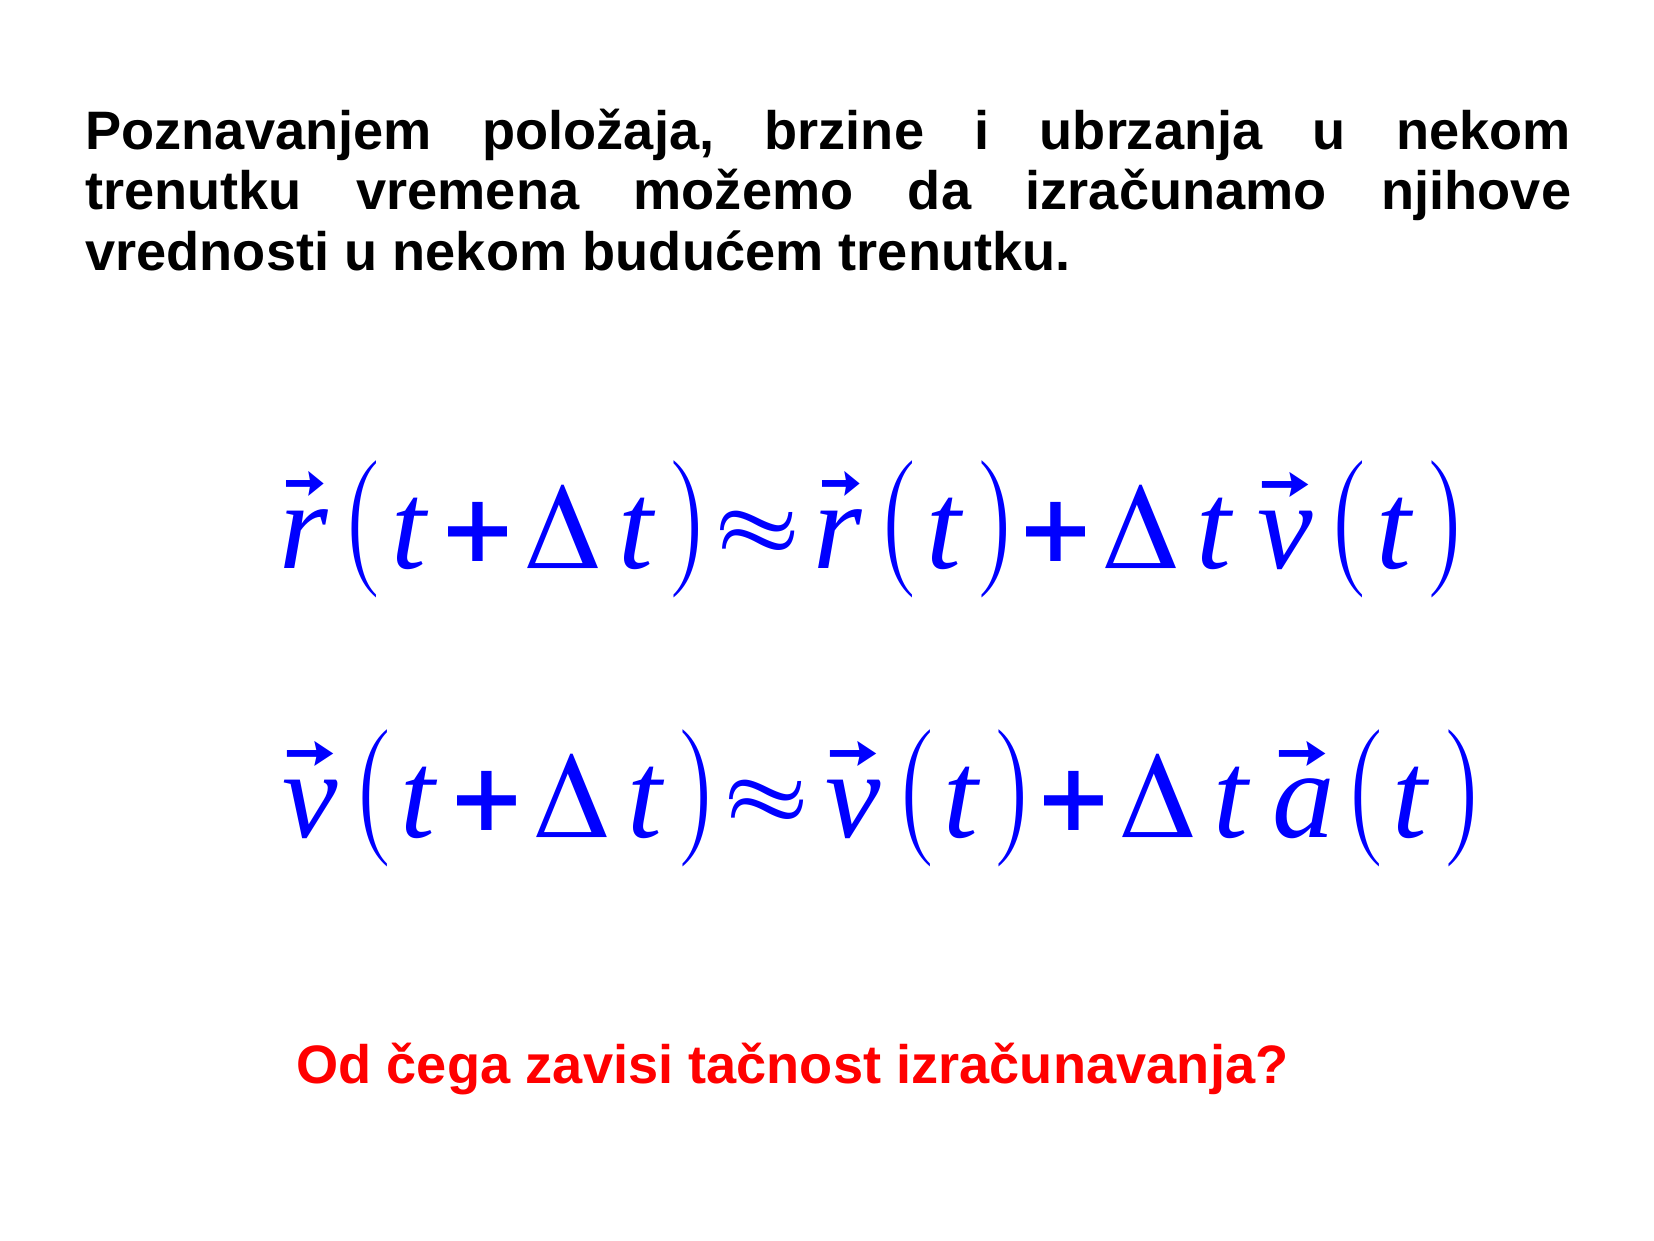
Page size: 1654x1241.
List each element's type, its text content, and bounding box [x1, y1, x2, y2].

title Poznavanjem položaja, brzine i ubrzanja u nekom trenutku vremena možemo da izračunamo njihove vrednosti u nekom budućem trenutku. [85, 87, 1574, 295]
title Od čega zavisi tačnost izračunavanja? [296, 1001, 1331, 1128]
chart [271, 454, 1473, 605]
chart [271, 723, 1490, 874]
